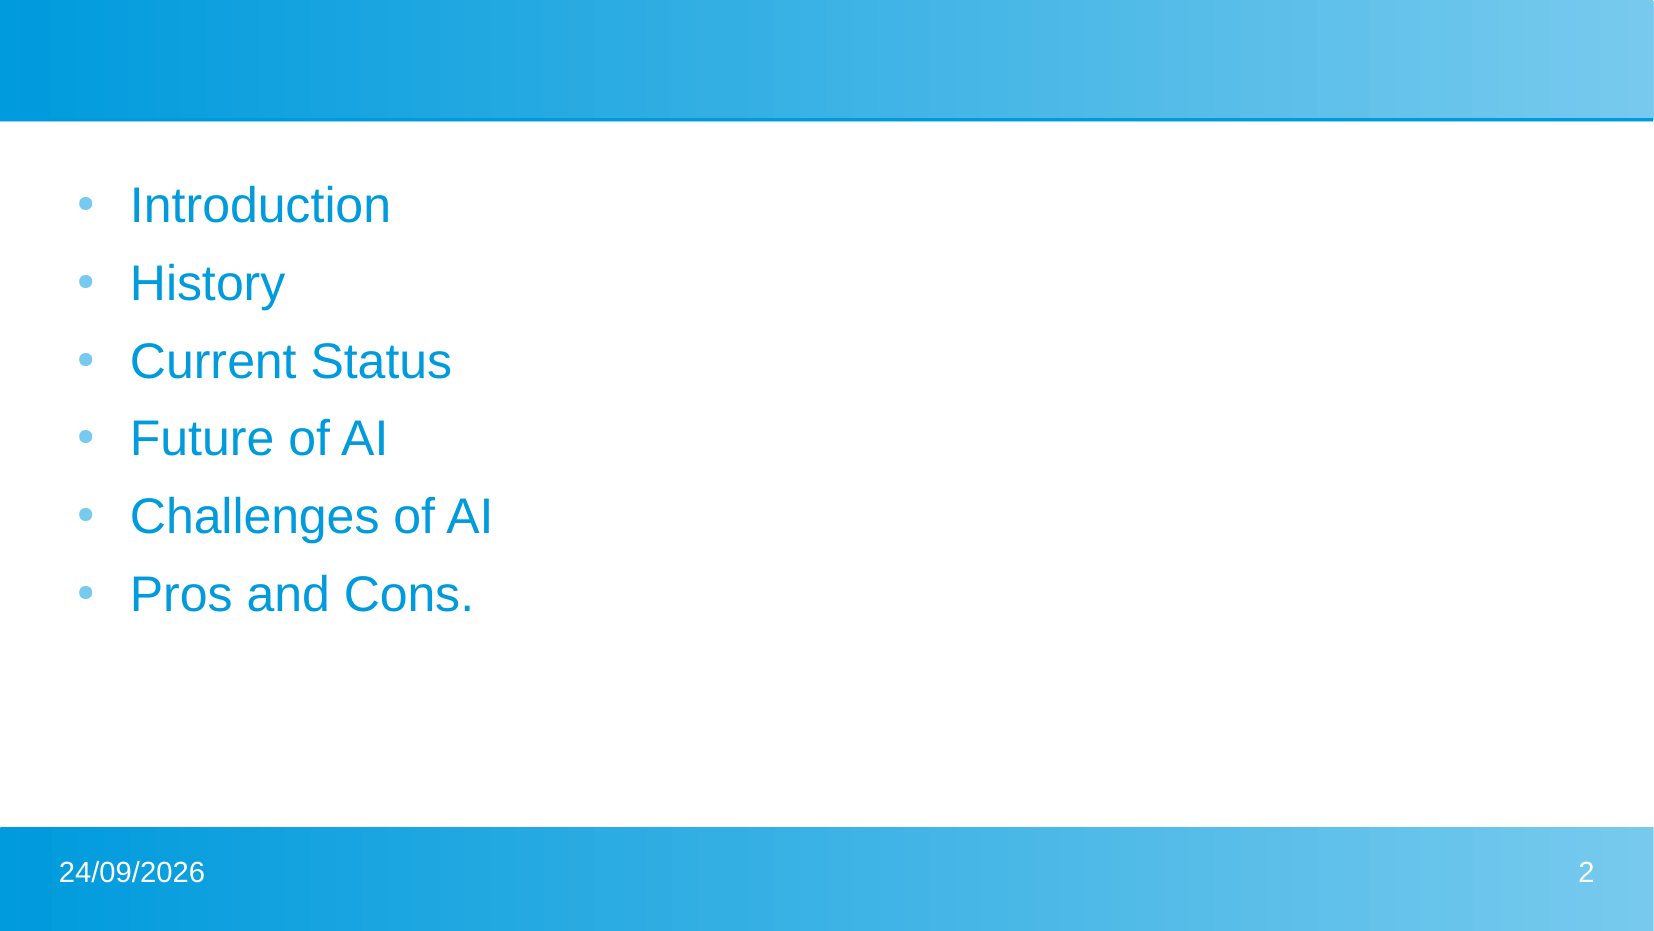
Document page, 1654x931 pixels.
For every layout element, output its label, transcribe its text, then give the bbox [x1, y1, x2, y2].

list Introduction History Current Status Future of AI Challenges of AI Pros and Cons. [59, 177, 1595, 768]
